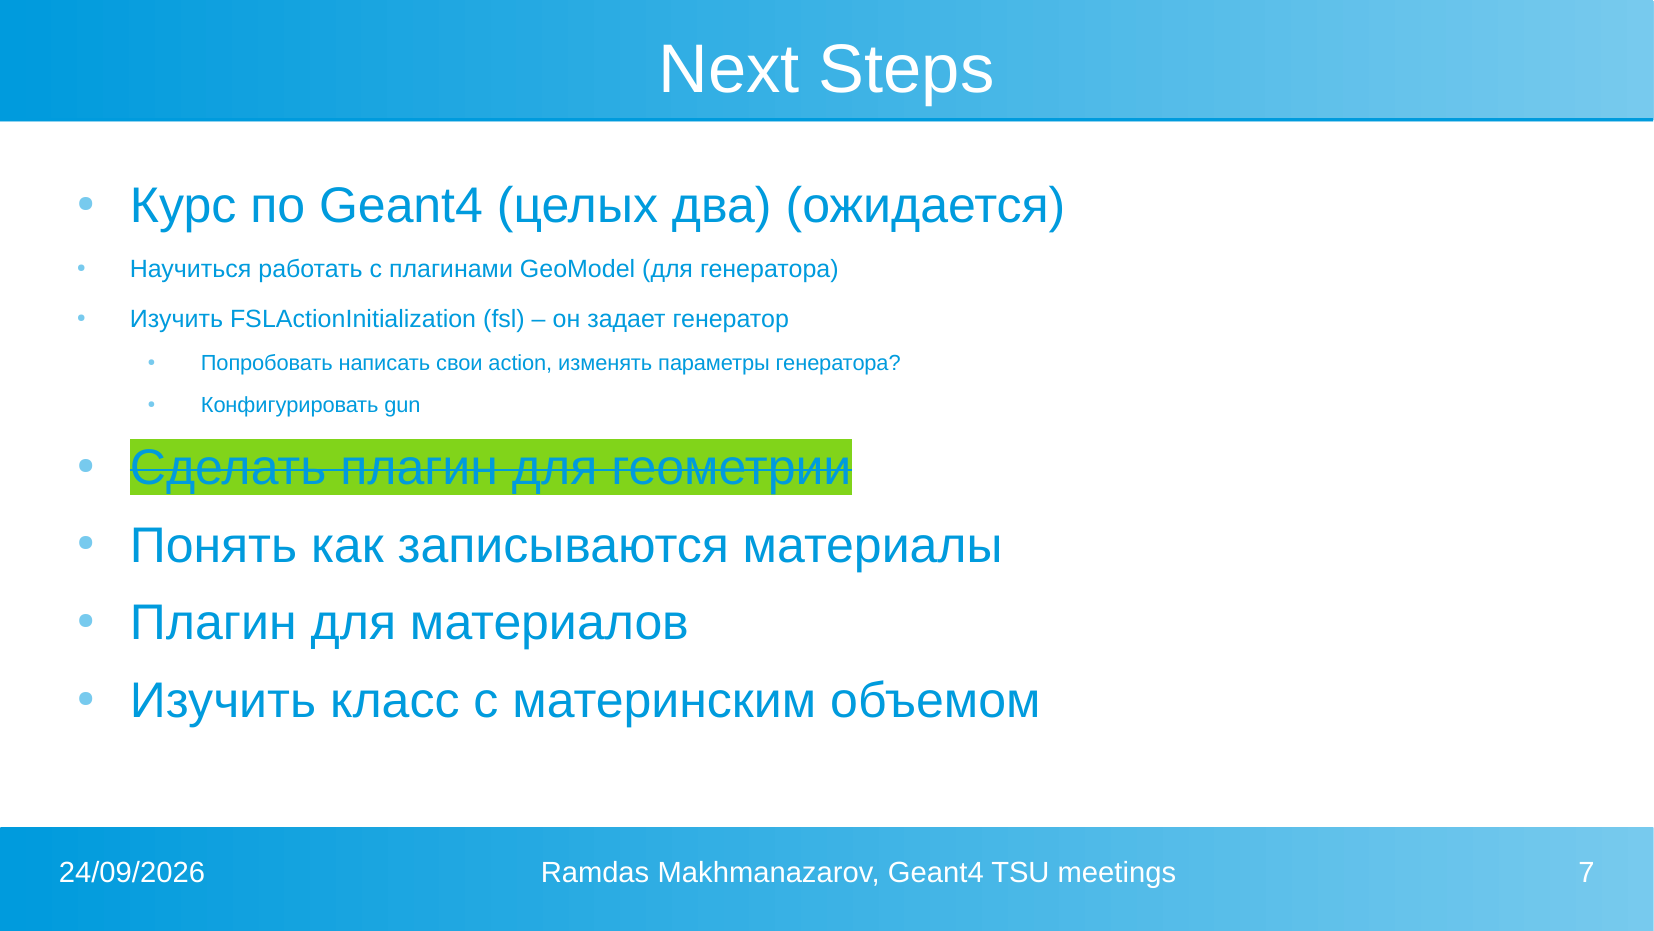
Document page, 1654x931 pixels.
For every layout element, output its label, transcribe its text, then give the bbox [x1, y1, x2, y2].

title Next Steps [59, 29, 1595, 108]
list Курс по Geant4 (целых два) (ожидается) Научиться работать с плагинами GeoModel (для генератора) Изучить FSLActionInitialization (fsl) – он задает генератор Попробовать написать свои action, изменять параметры генератора? Конфигурировать gun Сделать плагин для геометрии Понять как записываются материалы Плагин для материалов Изучить класс с материнским объемом [59, 177, 1595, 768]
